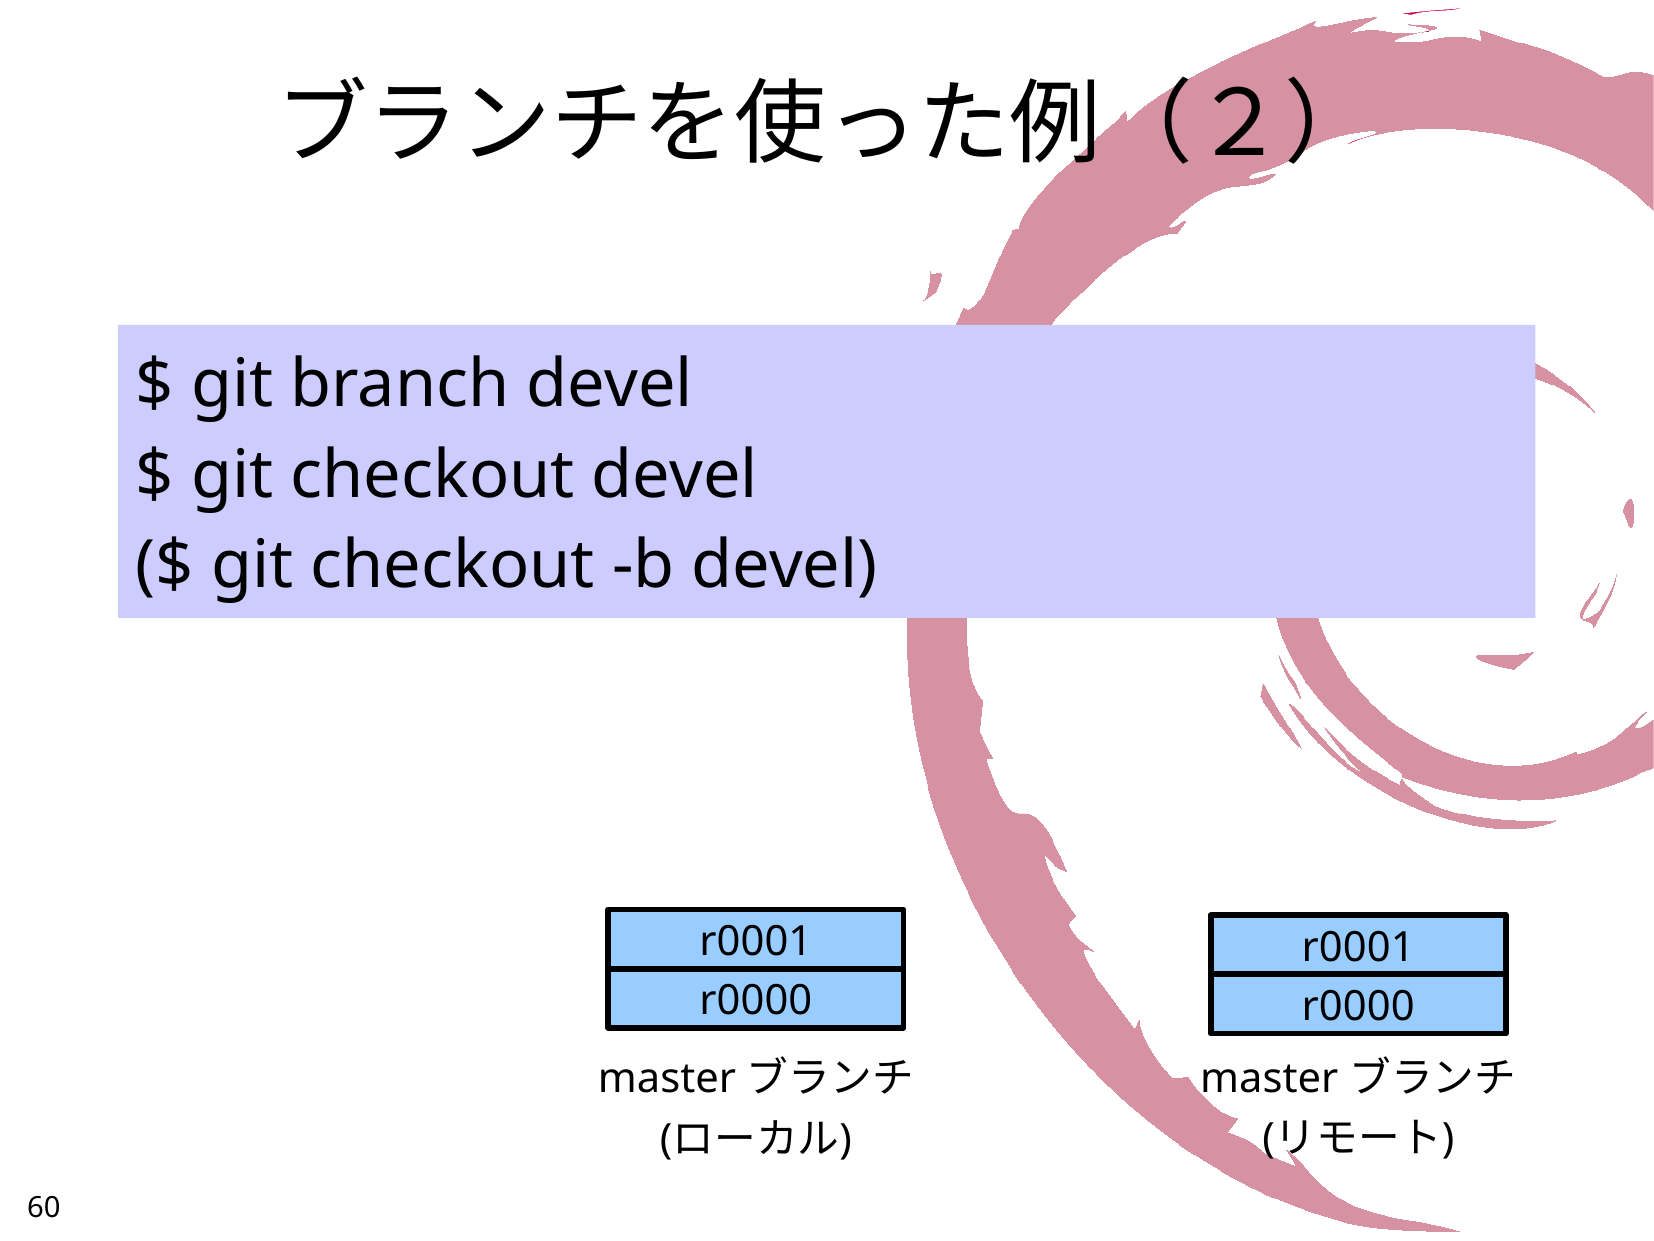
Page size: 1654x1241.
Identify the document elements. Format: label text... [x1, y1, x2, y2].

text_box $ git branch devel $ git checkout devel ($ git checkout -b devel) [118, 324, 1536, 603]
picture [886, 0, 1654, 1241]
text_box master ブランチ (リモート) [1181, 1033, 1536, 1162]
text_box r0001 [608, 909, 904, 968]
text_box r0000 [1210, 974, 1506, 1034]
title ブランチを使った例（２） [82, 49, 1571, 257]
text_box r0000 [608, 968, 904, 1028]
text_box master ブランチ (ローカル) [578, 1033, 934, 1162]
text_box r0001 [1210, 915, 1506, 974]
